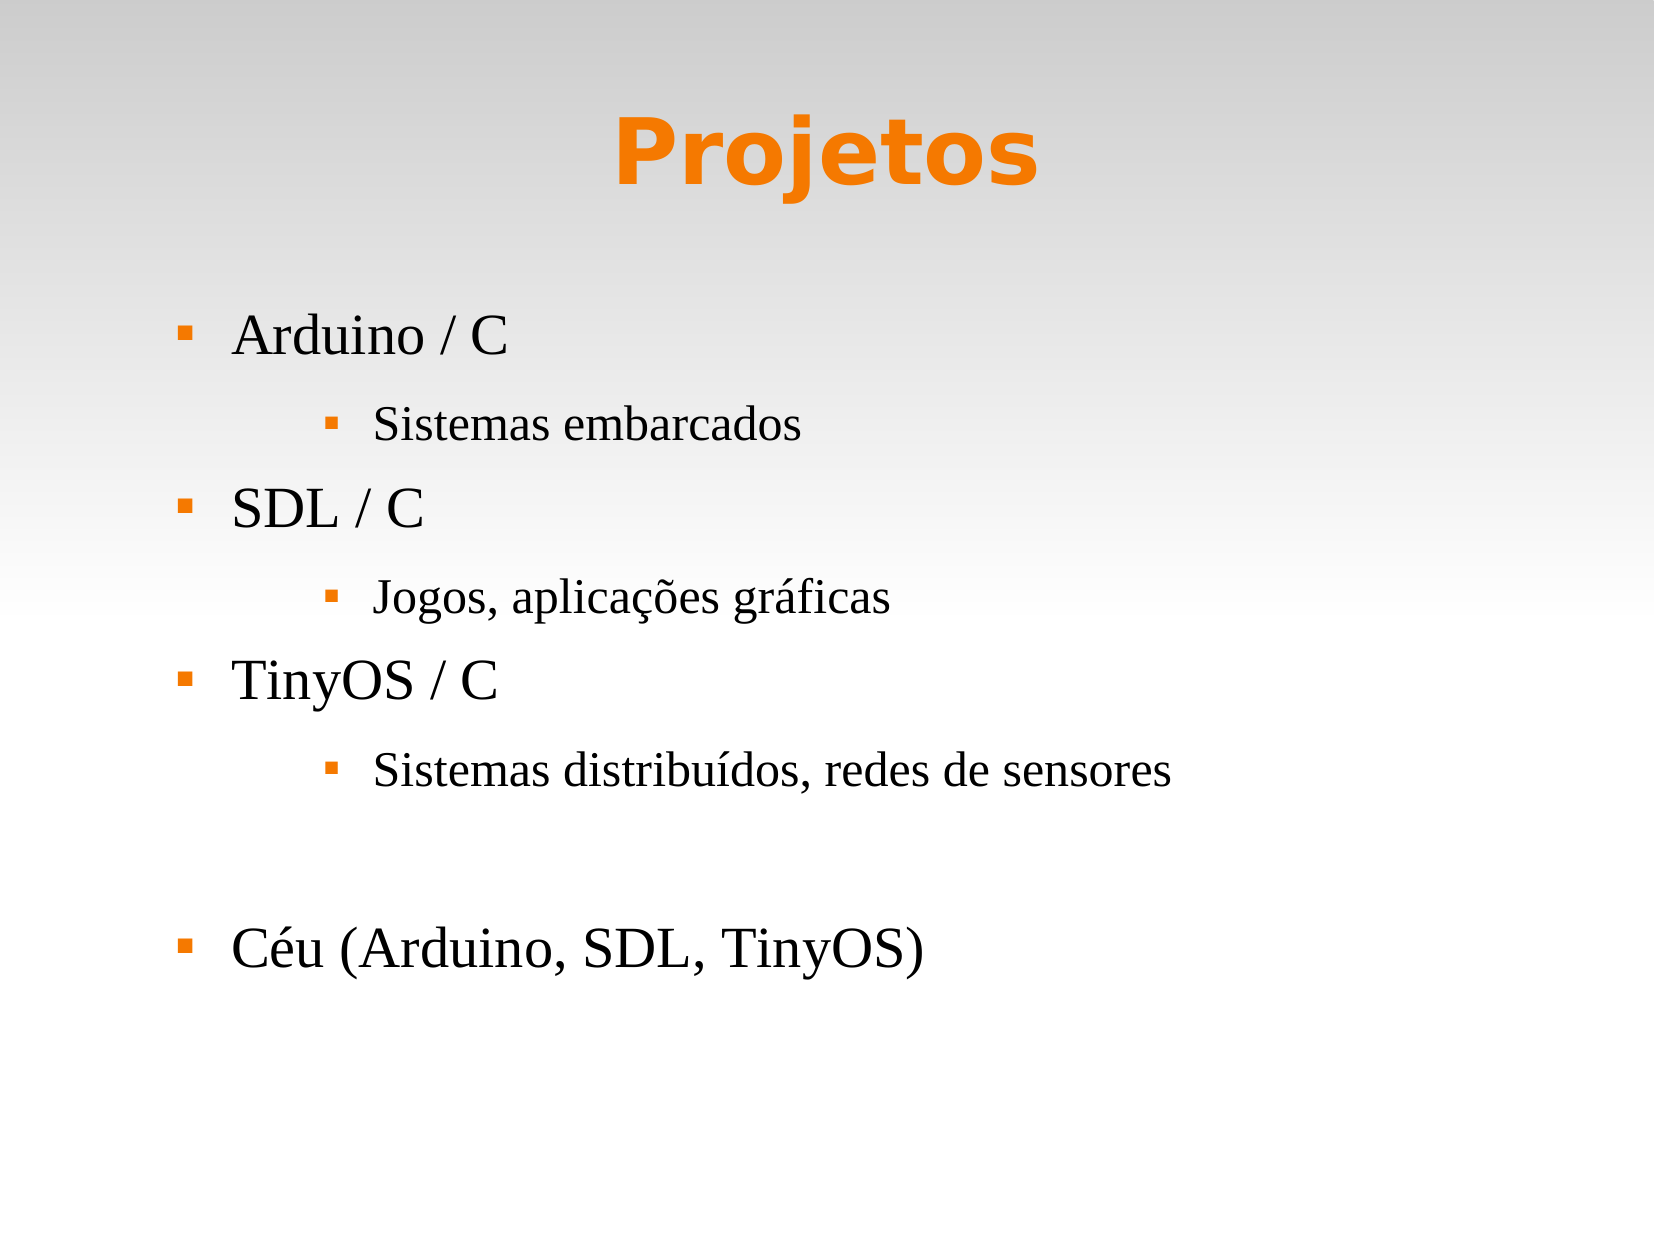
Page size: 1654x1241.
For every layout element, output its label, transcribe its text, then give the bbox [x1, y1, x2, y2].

title Projetos [82, 49, 1571, 257]
list Arduino / C Sistemas embarcados SDL / C Jogos, aplicações gráficas TinyOS / C Sistemas distribuídos, redes de sensores Céu (Arduino, SDL, TinyOS) [89, 302, 1463, 1121]
